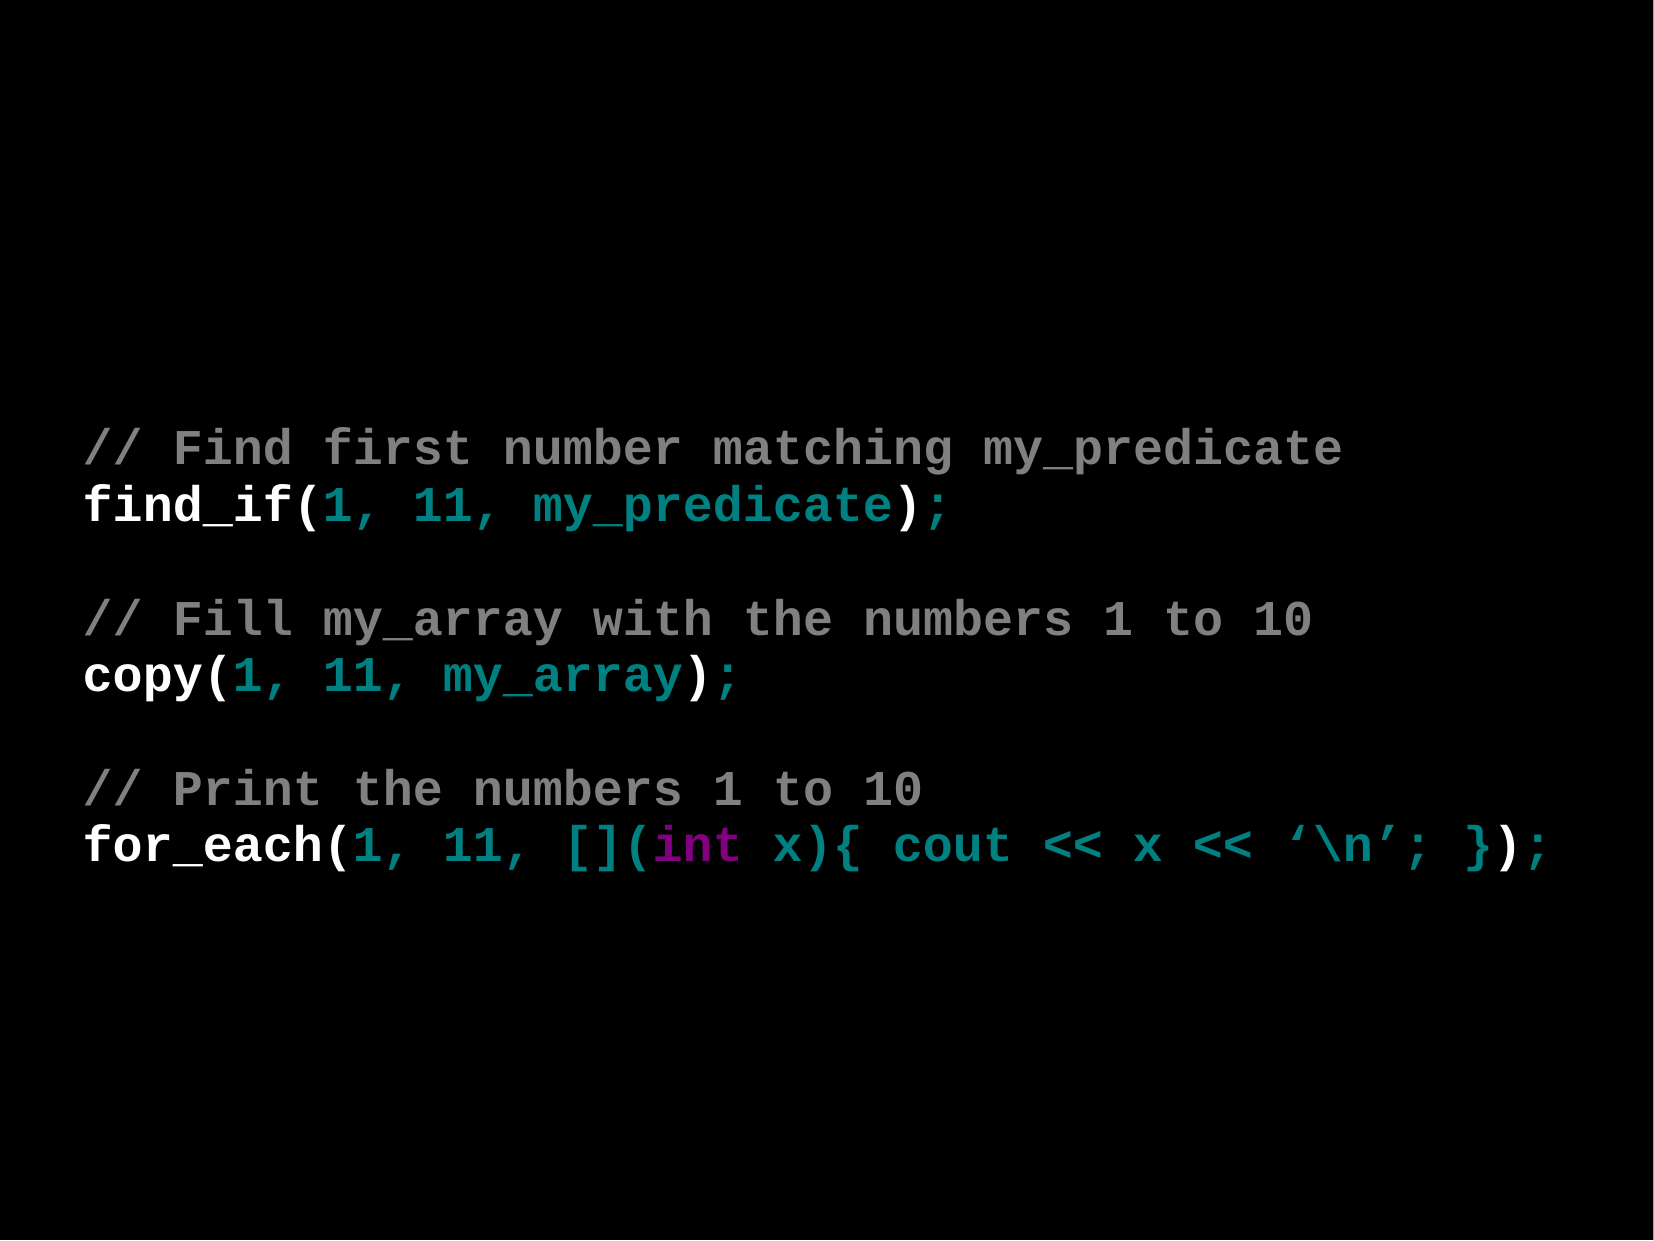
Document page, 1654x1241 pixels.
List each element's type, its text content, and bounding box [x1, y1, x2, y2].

subtitle // Find first number matching my_predicate find_if(1, 11, my_predicate); // Fill my_array with the numbers 1 to 10 copy(1, 11, my_array); // Print the numbers 1 to 10 for_each(1, 11, [](int x){ cout << x << ‘\n’; }); [82, 290, 1571, 1010]
